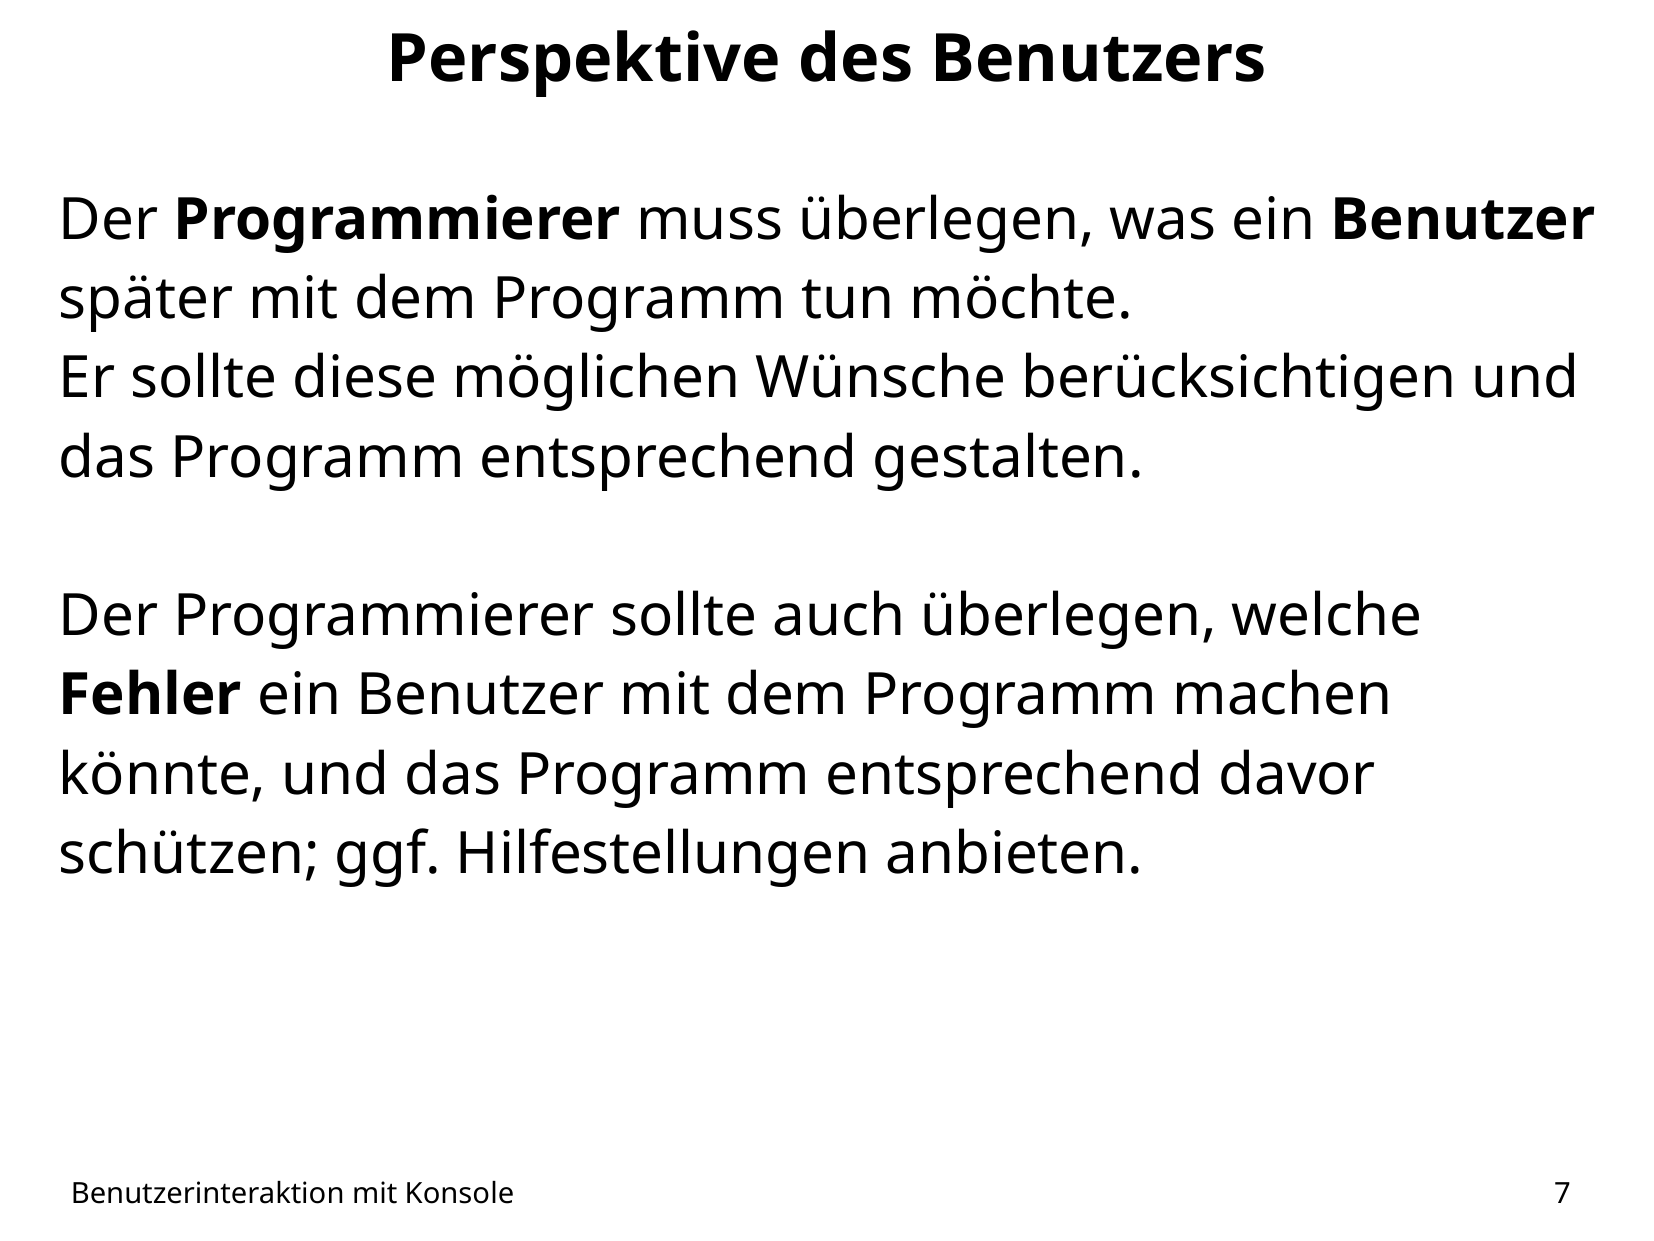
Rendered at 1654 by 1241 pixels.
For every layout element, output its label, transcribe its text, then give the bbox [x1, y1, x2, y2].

title Perspektive des Benutzers [0, 5, 1654, 107]
list Der Programmierer muss überlegen, was ein Benutzer später mit dem Programm tun möchte. Er sollte diese möglichen Wünsche berücksichtigen und das Programm entsprechend gestalten. Der Programmierer sollte auch überlegen, welche Fehler ein Benutzer mit dem Programm machen könnte, und das Programm entsprechend davor schützen; ggf. Hilfestellungen anbieten. [59, 177, 1607, 1123]
